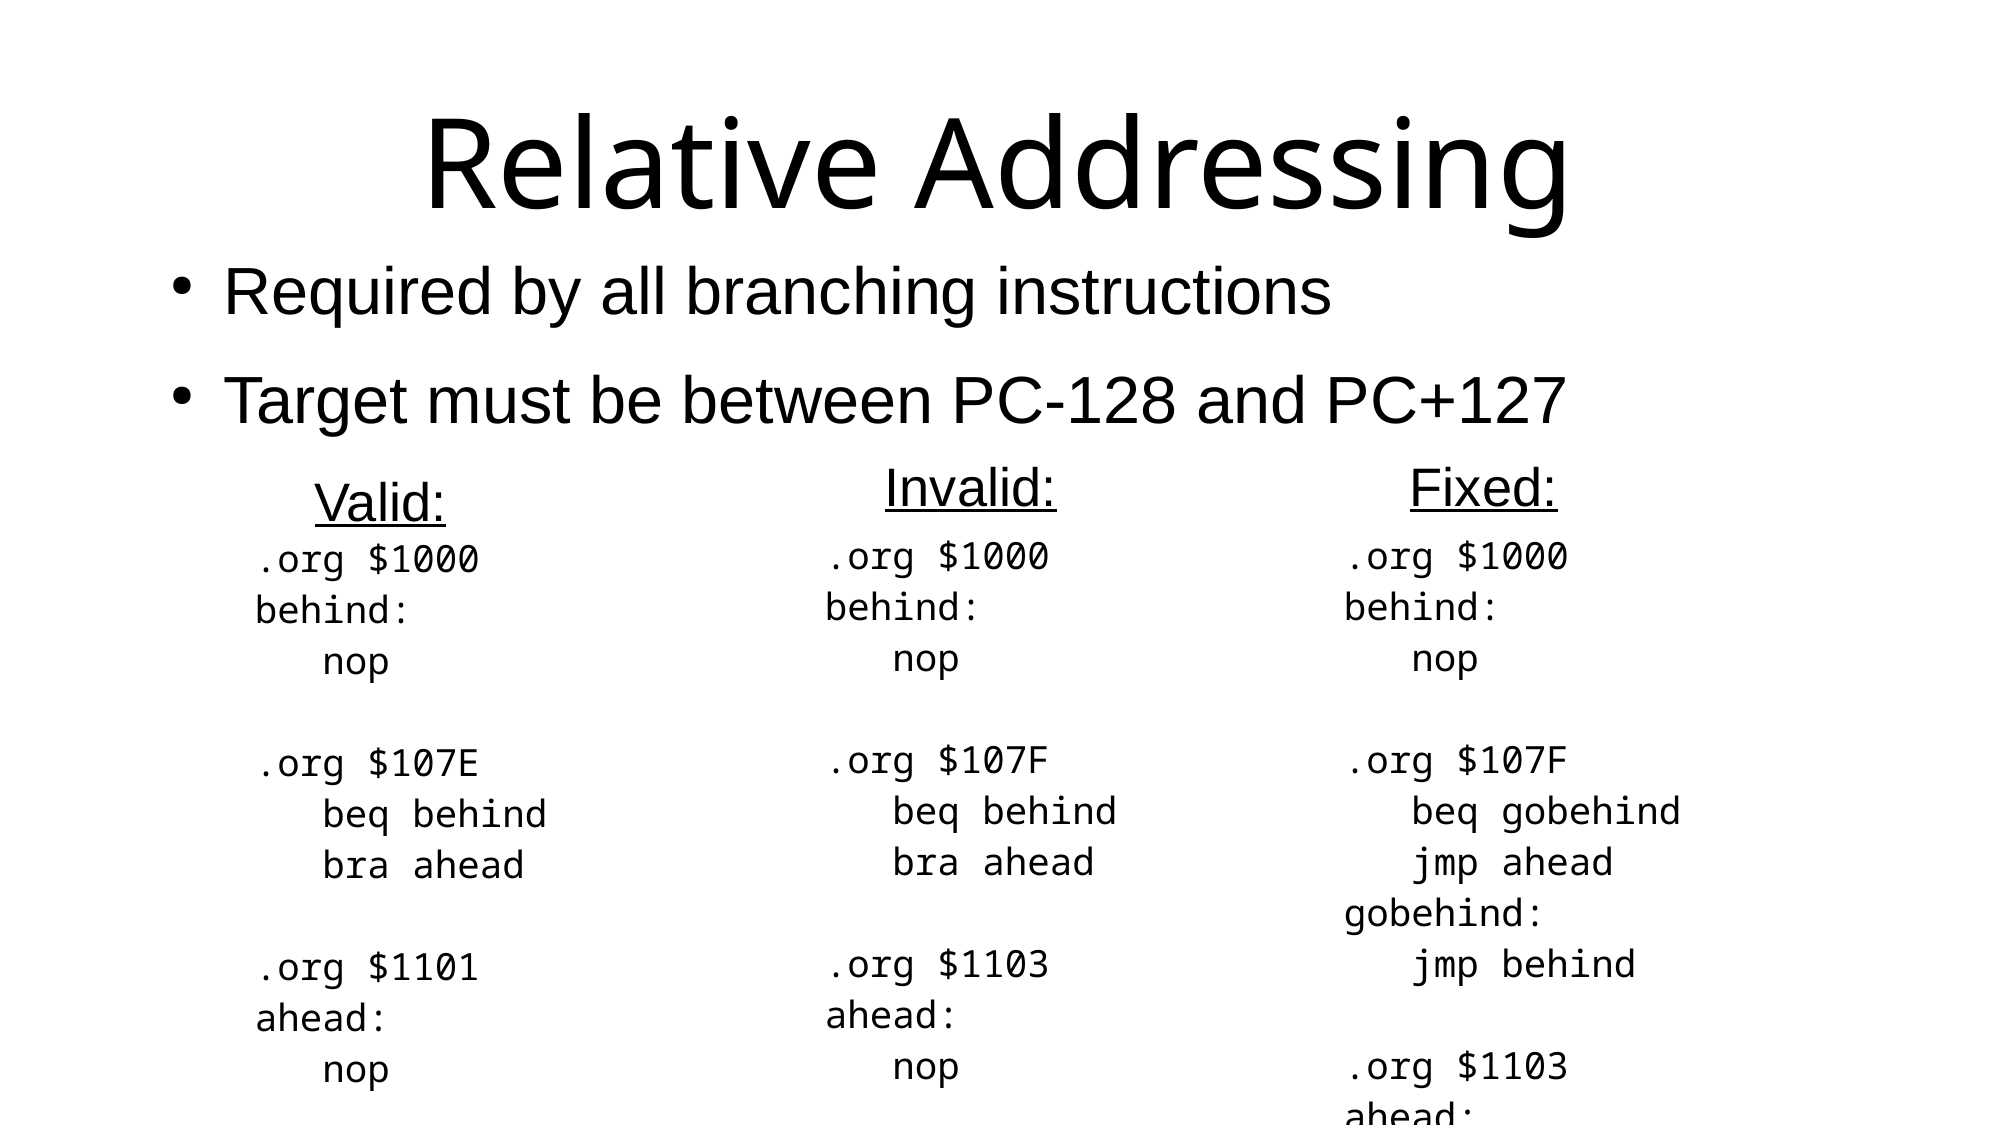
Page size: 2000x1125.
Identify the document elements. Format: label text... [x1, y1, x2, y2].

text_box Invalid: [870, 450, 1121, 522]
text_box .org $1000 behind: nop .org $107E beq behind bra ahead .org $1101 ahead: nop [240, 525, 797, 1002]
title Relative Addressing [30, 59, 1966, 278]
text_box Valid: [300, 464, 581, 540]
text_box .org $1000 behind: nop .org $107F beq behind bra ahead .org $1103 ahead: nop [810, 522, 1201, 1081]
text_box Fixed: [1395, 450, 1646, 522]
text_box .org $1000 behind: nop .org $107F beq gobehind jmp ahead gobehind: jmp behind .org $1103 ahead: nop [1329, 522, 1720, 1083]
list Required by all branching instructions Target must be between PC-128 and PC+127 [137, 278, 1862, 466]
